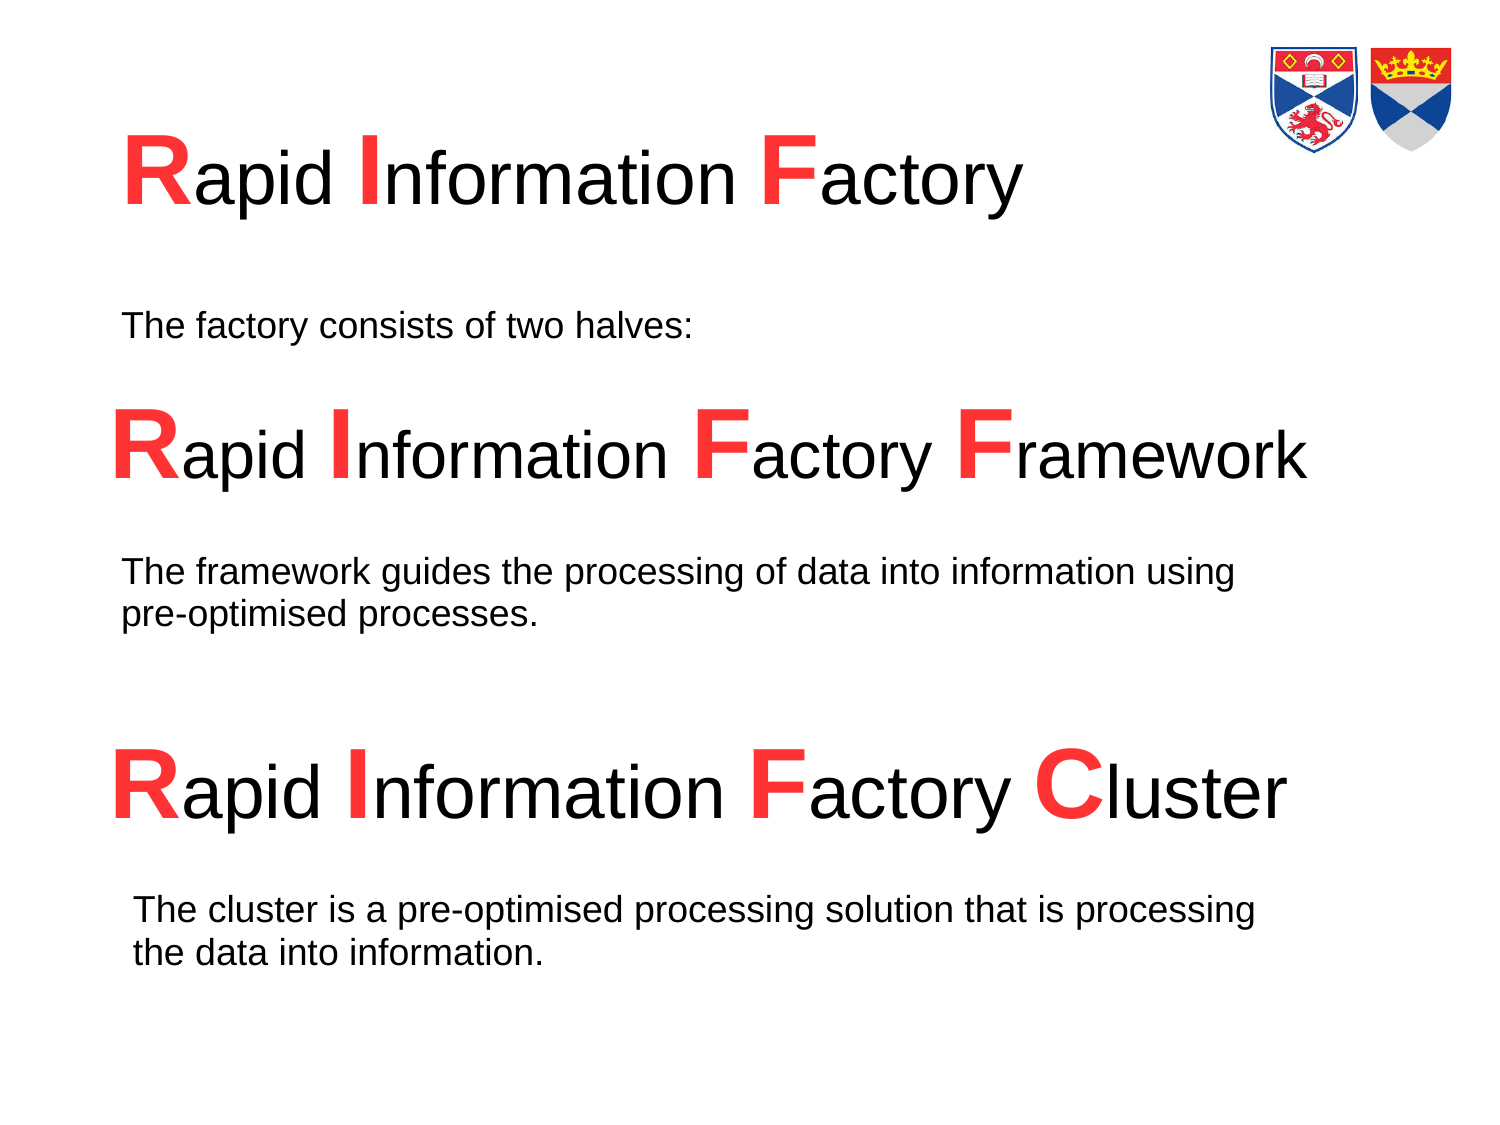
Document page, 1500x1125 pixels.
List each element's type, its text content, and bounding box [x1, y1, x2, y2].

text_box Rapid Information Factory Cluster [94, 720, 1441, 851]
text_box The framework guides the processing of data into information using pre-optimised processes. [106, 543, 1312, 643]
picture [1268, 45, 1465, 154]
text_box The factory consists of two halves: [106, 297, 1252, 355]
text_box The cluster is a pre-optimised processing solution that is processing the data into information. [118, 881, 1323, 981]
text_box Rapid Information Factory [106, 106, 1111, 234]
text_box Rapid Information Factory Framework [94, 381, 1406, 508]
